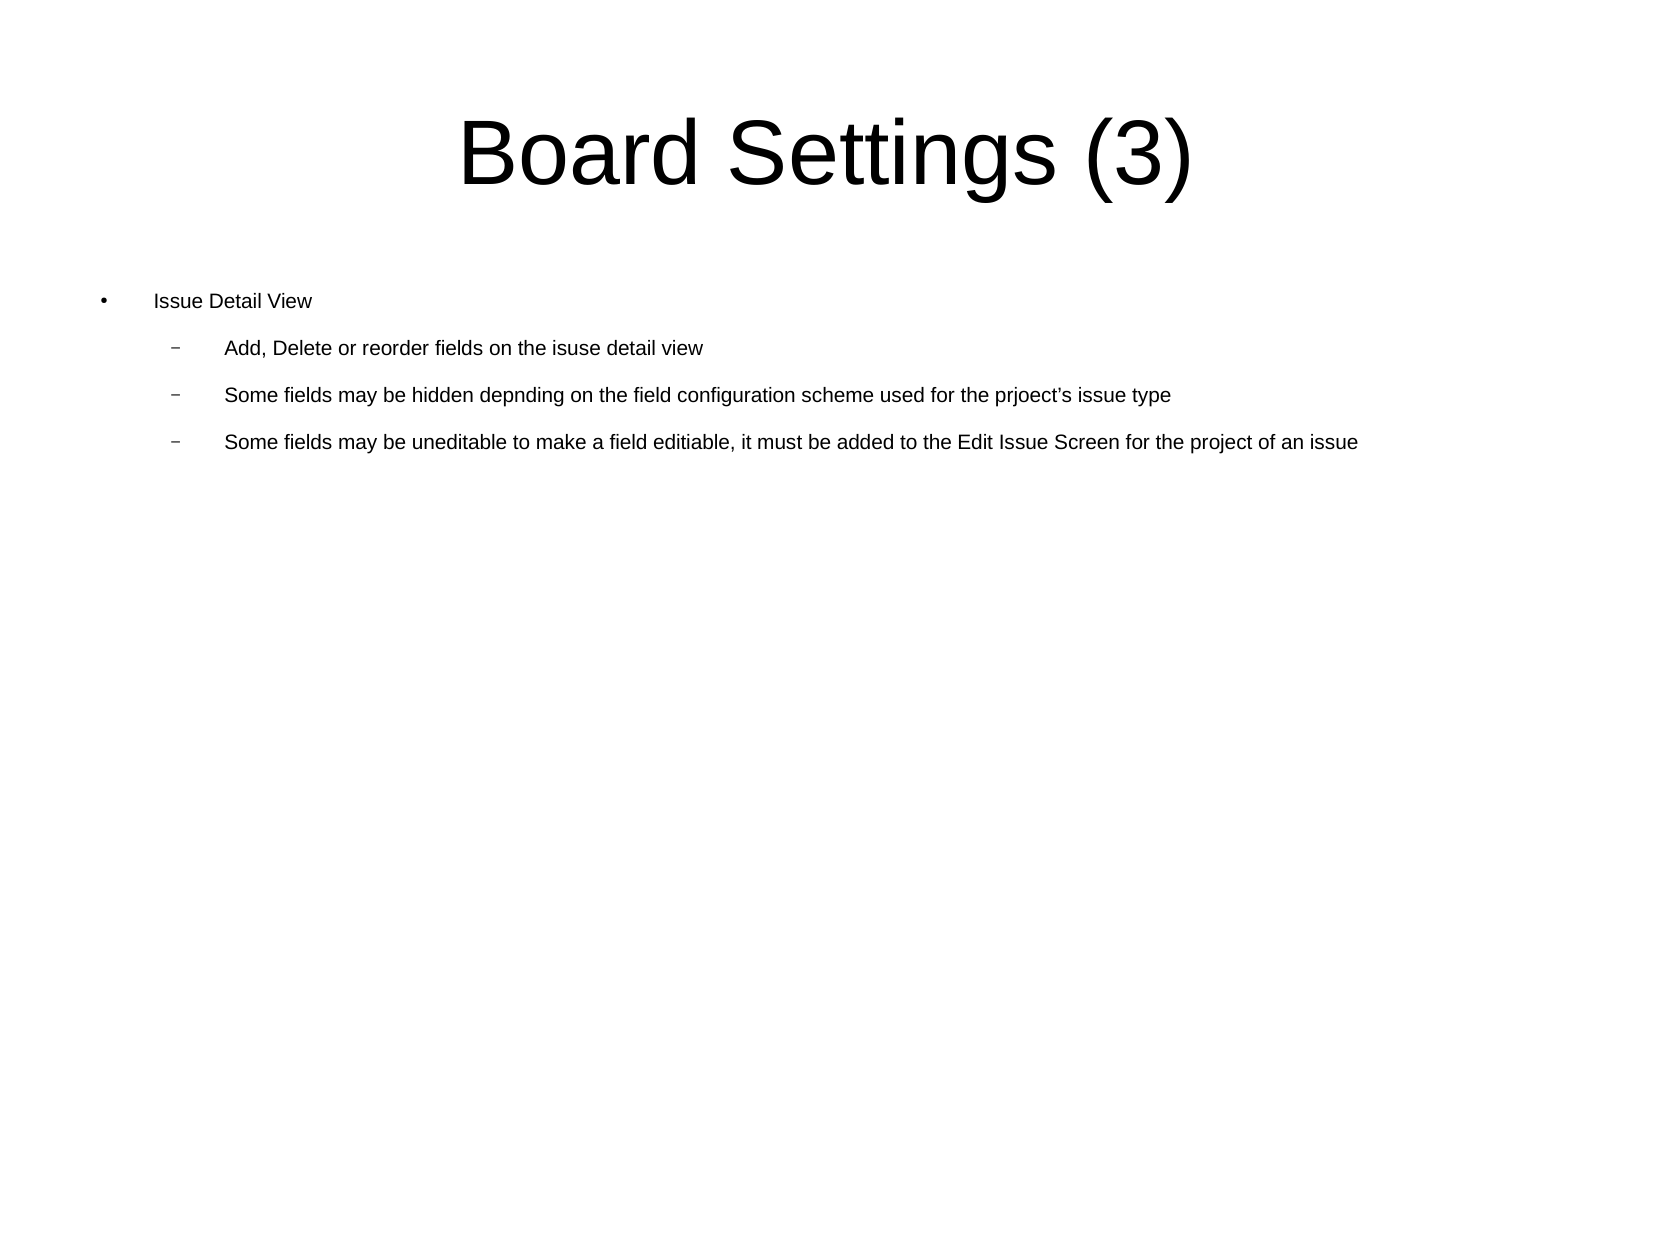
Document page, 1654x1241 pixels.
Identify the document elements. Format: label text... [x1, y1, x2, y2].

title Board Settings (3) [82, 49, 1571, 257]
list Issue Detail View Add, Delete or reorder fields on the isuse detail view Some fields may be hidden depnding on the field configuration scheme used for the prjoect’s issue type Some fields may be uneditable to make a field editiable, it must be added to the Edit Issue Screen for the project of an issue [82, 290, 1571, 1229]
